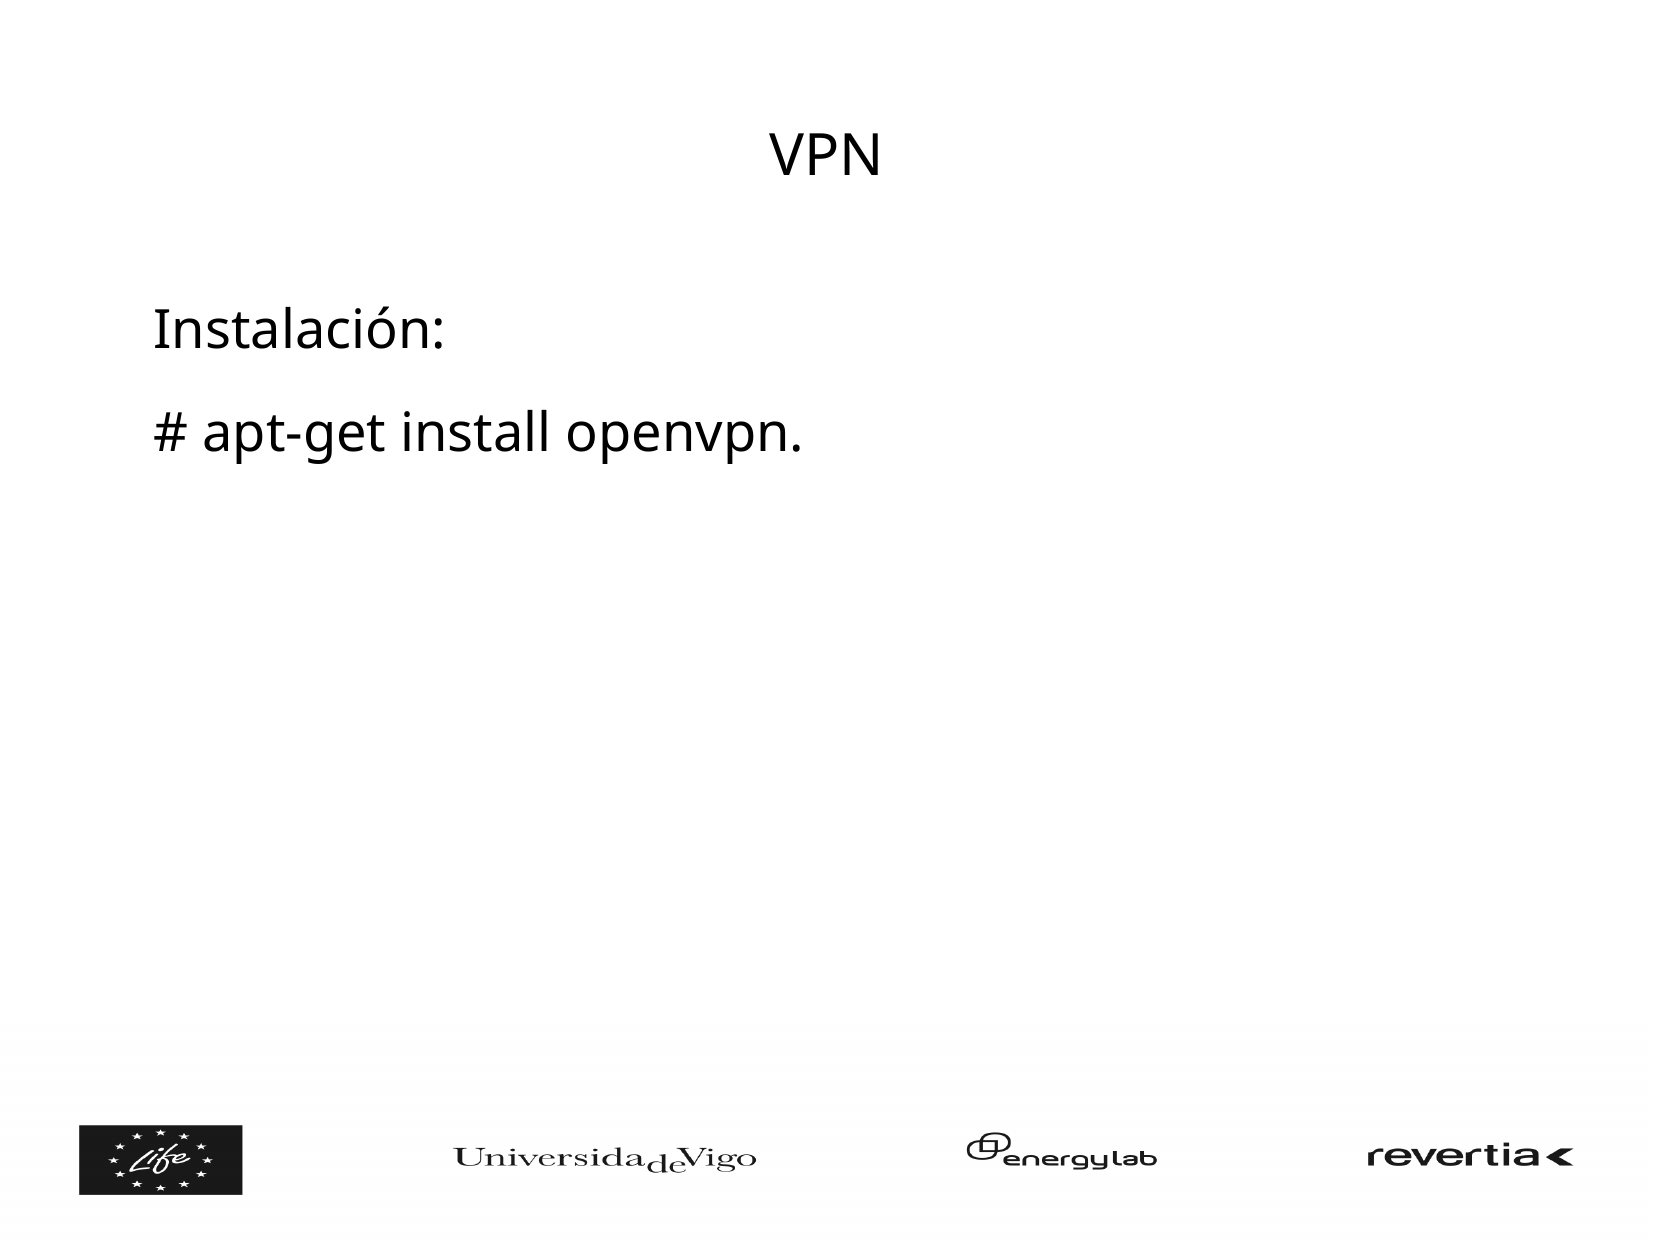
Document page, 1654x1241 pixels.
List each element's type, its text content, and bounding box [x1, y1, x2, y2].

title VPN [82, 49, 1571, 257]
picture [0, 1009, 1654, 1241]
list Instalación: # apt-get install openvpn. [82, 290, 1571, 1010]
